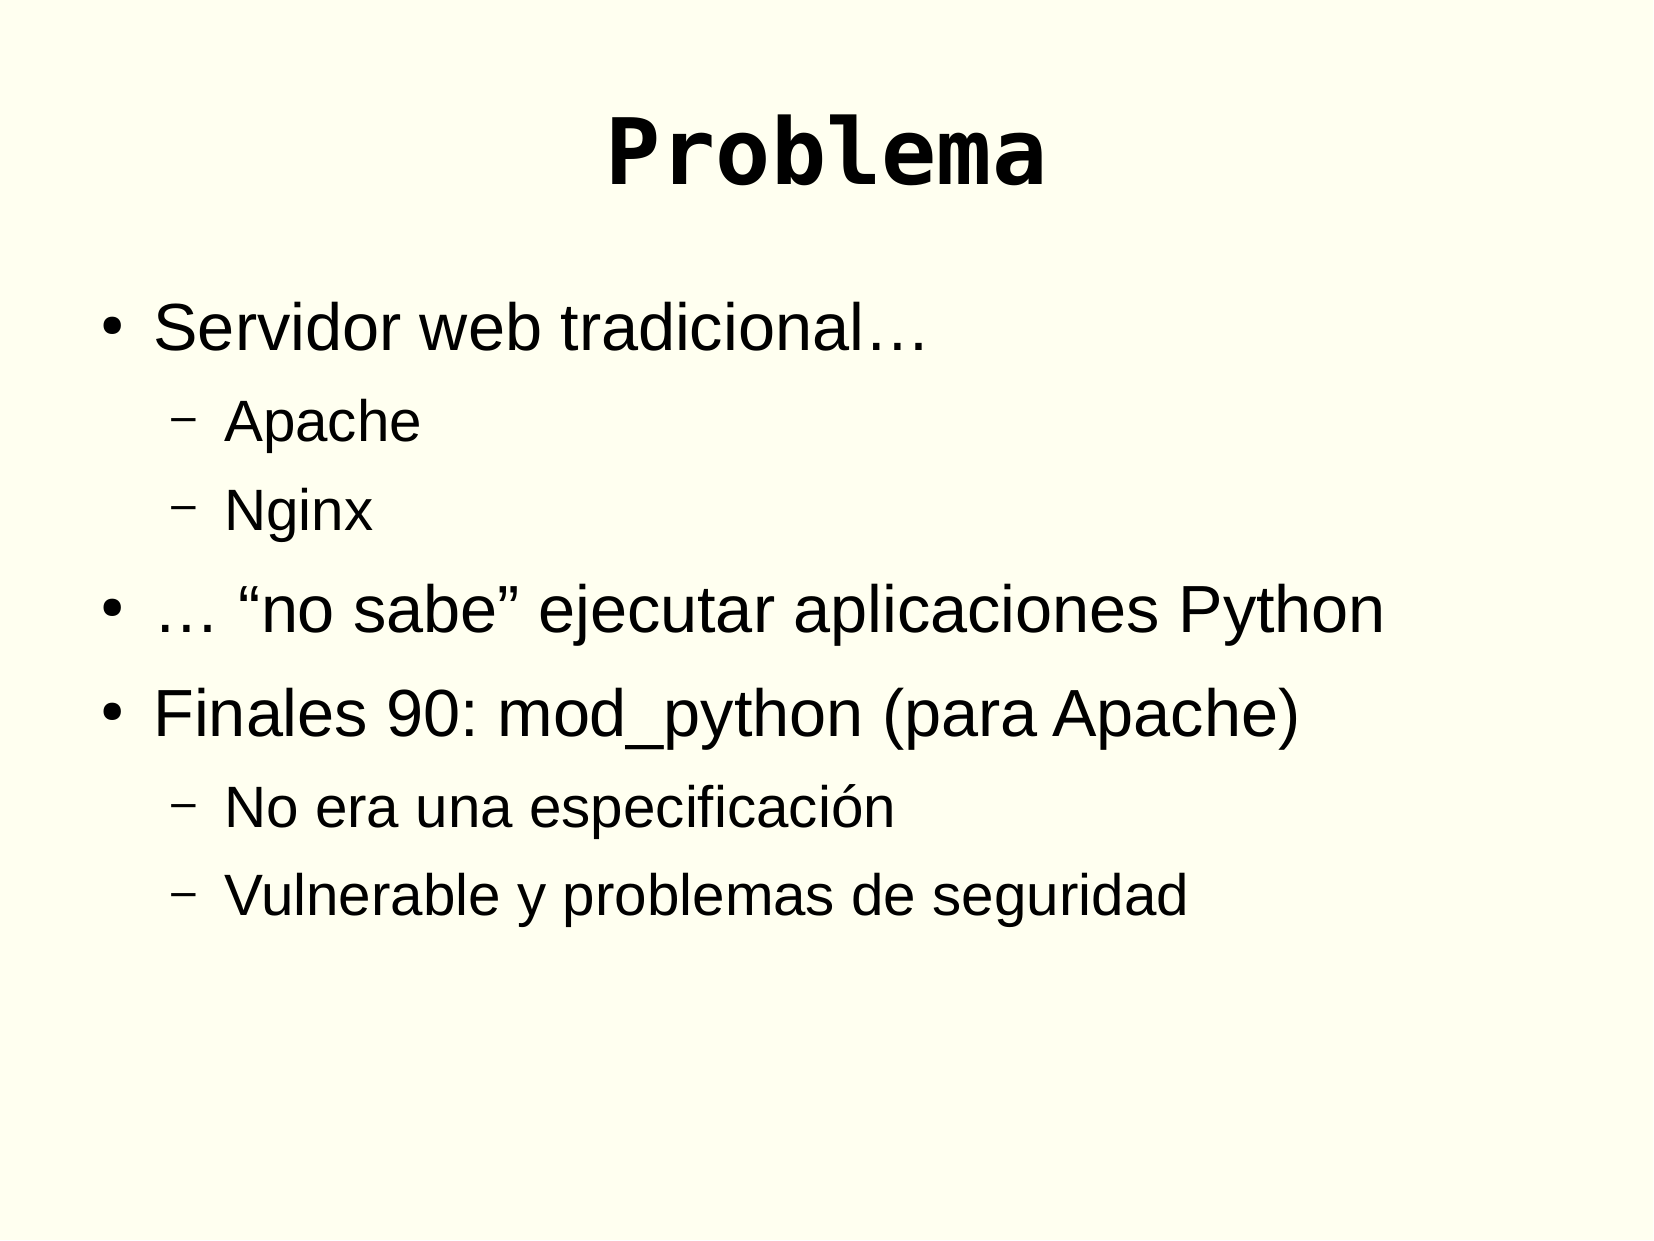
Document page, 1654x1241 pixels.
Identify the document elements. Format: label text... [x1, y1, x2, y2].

title Problema [82, 49, 1571, 257]
list Servidor web tradicional… Apache Nginx … “no sabe” ejecutar aplicaciones Python Finales 90: mod_python (para Apache) No era una especificación Vulnerable y problemas de seguridad [82, 290, 1571, 1124]
